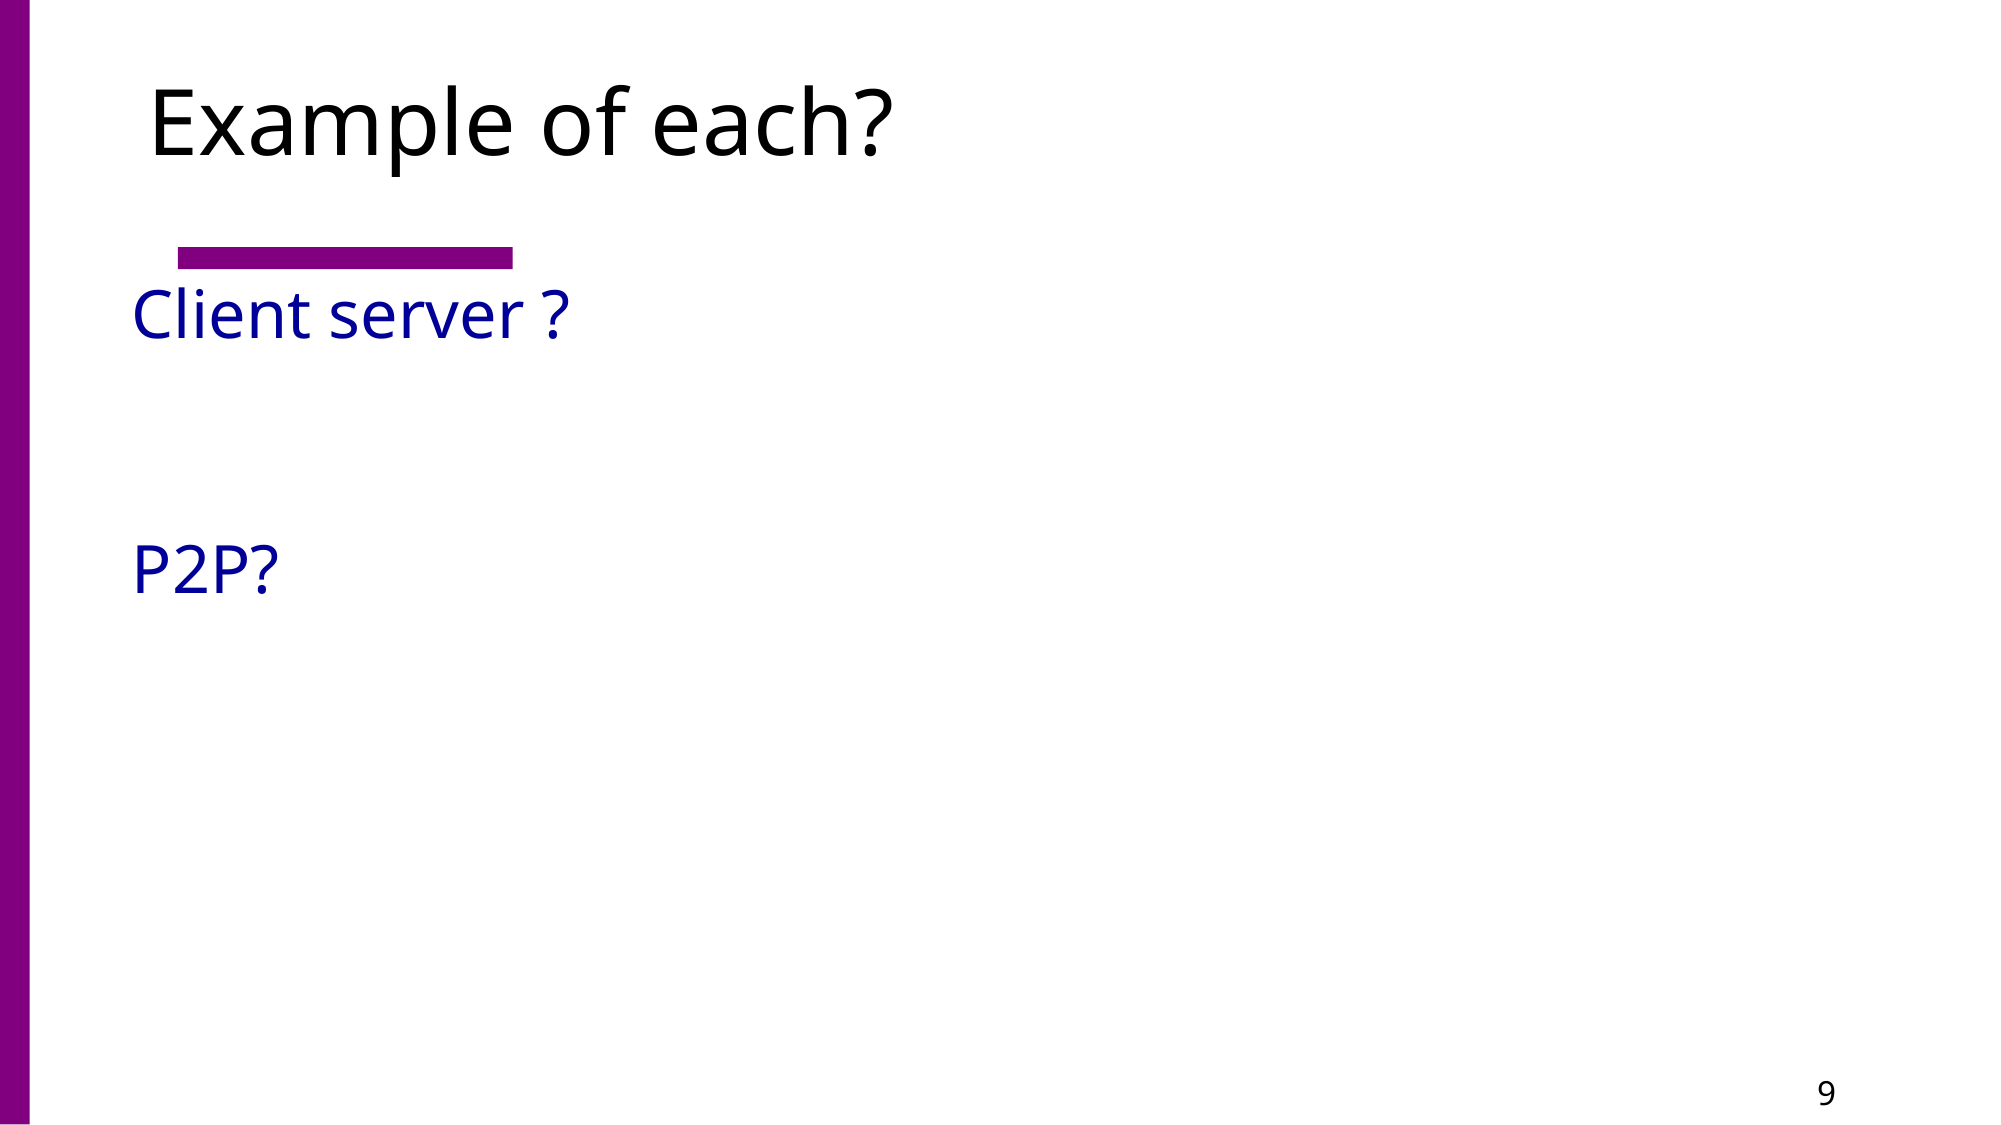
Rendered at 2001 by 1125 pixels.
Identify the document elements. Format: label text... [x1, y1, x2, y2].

list Client server ? P2P? [116, 264, 1817, 1027]
title Example of each? [97, 34, 1798, 204]
